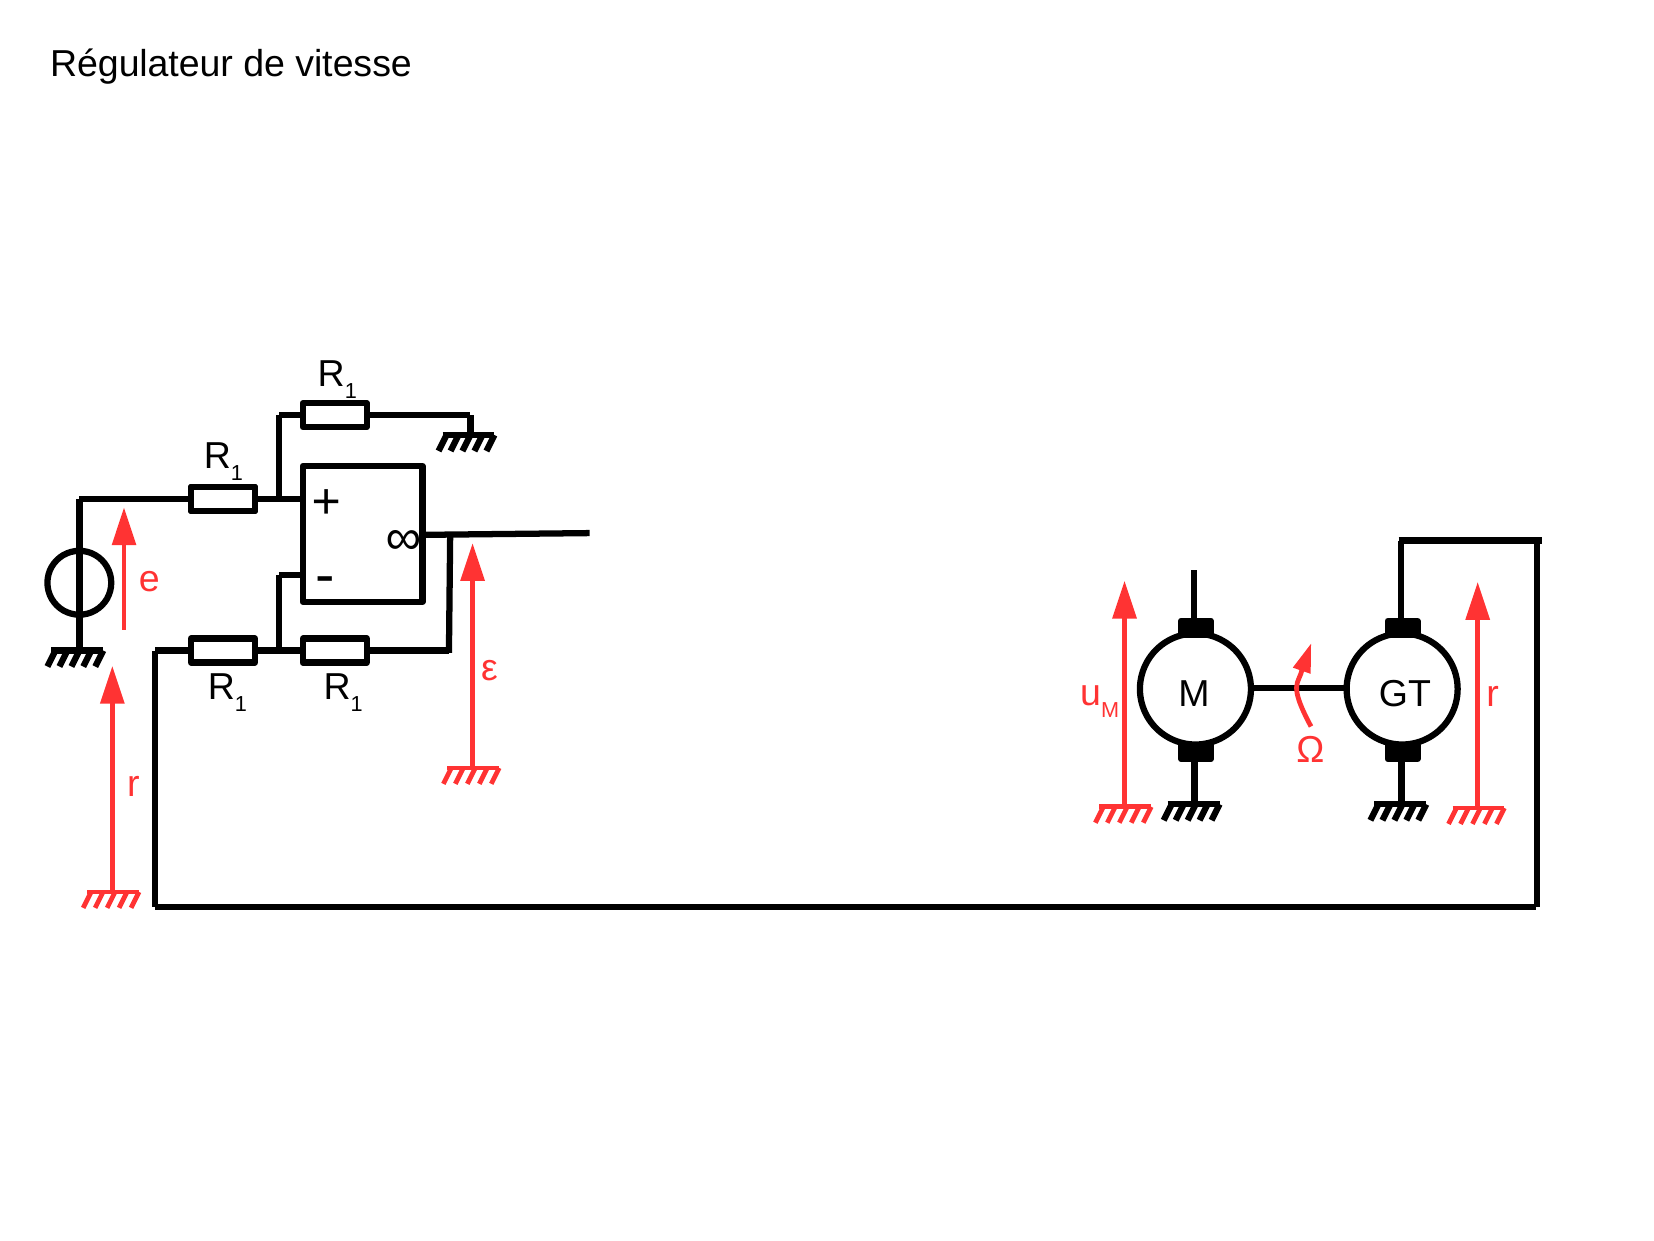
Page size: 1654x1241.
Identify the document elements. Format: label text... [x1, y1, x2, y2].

text_box R1 [308, 658, 384, 724]
text_box [191, 638, 255, 663]
text_box uM [1065, 663, 1149, 730]
text_box r [112, 754, 163, 812]
text_box Régulateur de vitesse [35, 35, 579, 93]
text_box [302, 638, 367, 663]
text_box [302, 403, 367, 428]
text_box M [1163, 664, 1223, 722]
text_box Ω [1281, 720, 1341, 778]
text_box [47, 551, 76, 615]
text_box [341, 466, 423, 602]
text_box e [124, 550, 175, 607]
text_box [1346, 620, 1452, 760]
text_box ∞ [370, 502, 411, 573]
text_box [83, 551, 112, 615]
text_box + [296, 466, 349, 537]
text_box [191, 493, 255, 511]
text_box ε [466, 638, 518, 696]
text_box [1146, 620, 1251, 760]
text_box - [300, 534, 341, 614]
text_box R1 [303, 345, 379, 411]
text_box GT [1364, 664, 1459, 722]
text_box R1 [189, 426, 272, 493]
text_box r [1471, 665, 1523, 723]
text_box R1 [193, 658, 266, 724]
